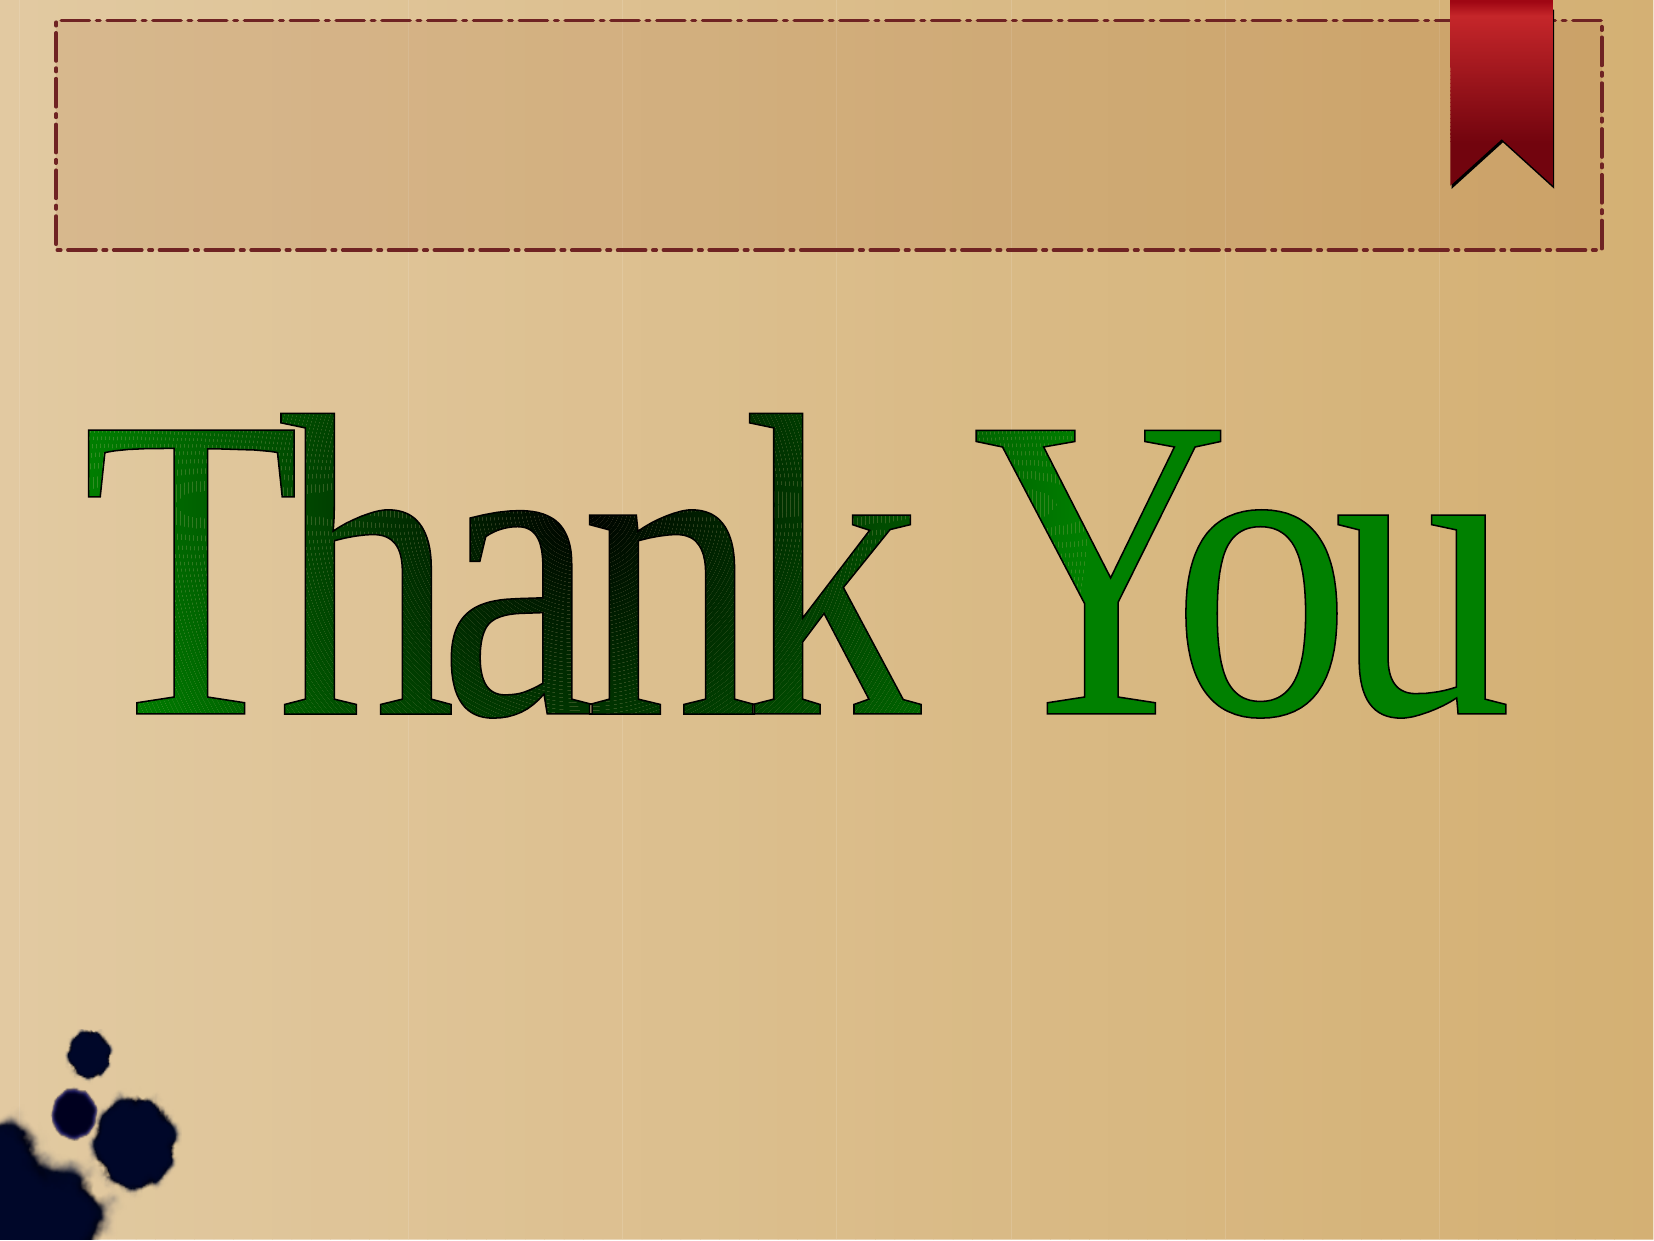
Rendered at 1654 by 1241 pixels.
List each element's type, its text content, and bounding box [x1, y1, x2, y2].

text_box Thank You [88, 430, 295, 714]
text_box Thank You [1185, 509, 1338, 719]
text_box Thank You [976, 430, 1221, 714]
text_box Thank You [1338, 515, 1506, 719]
text_box Thank You [280, 413, 452, 715]
text_box Thank You [451, 413, 922, 719]
